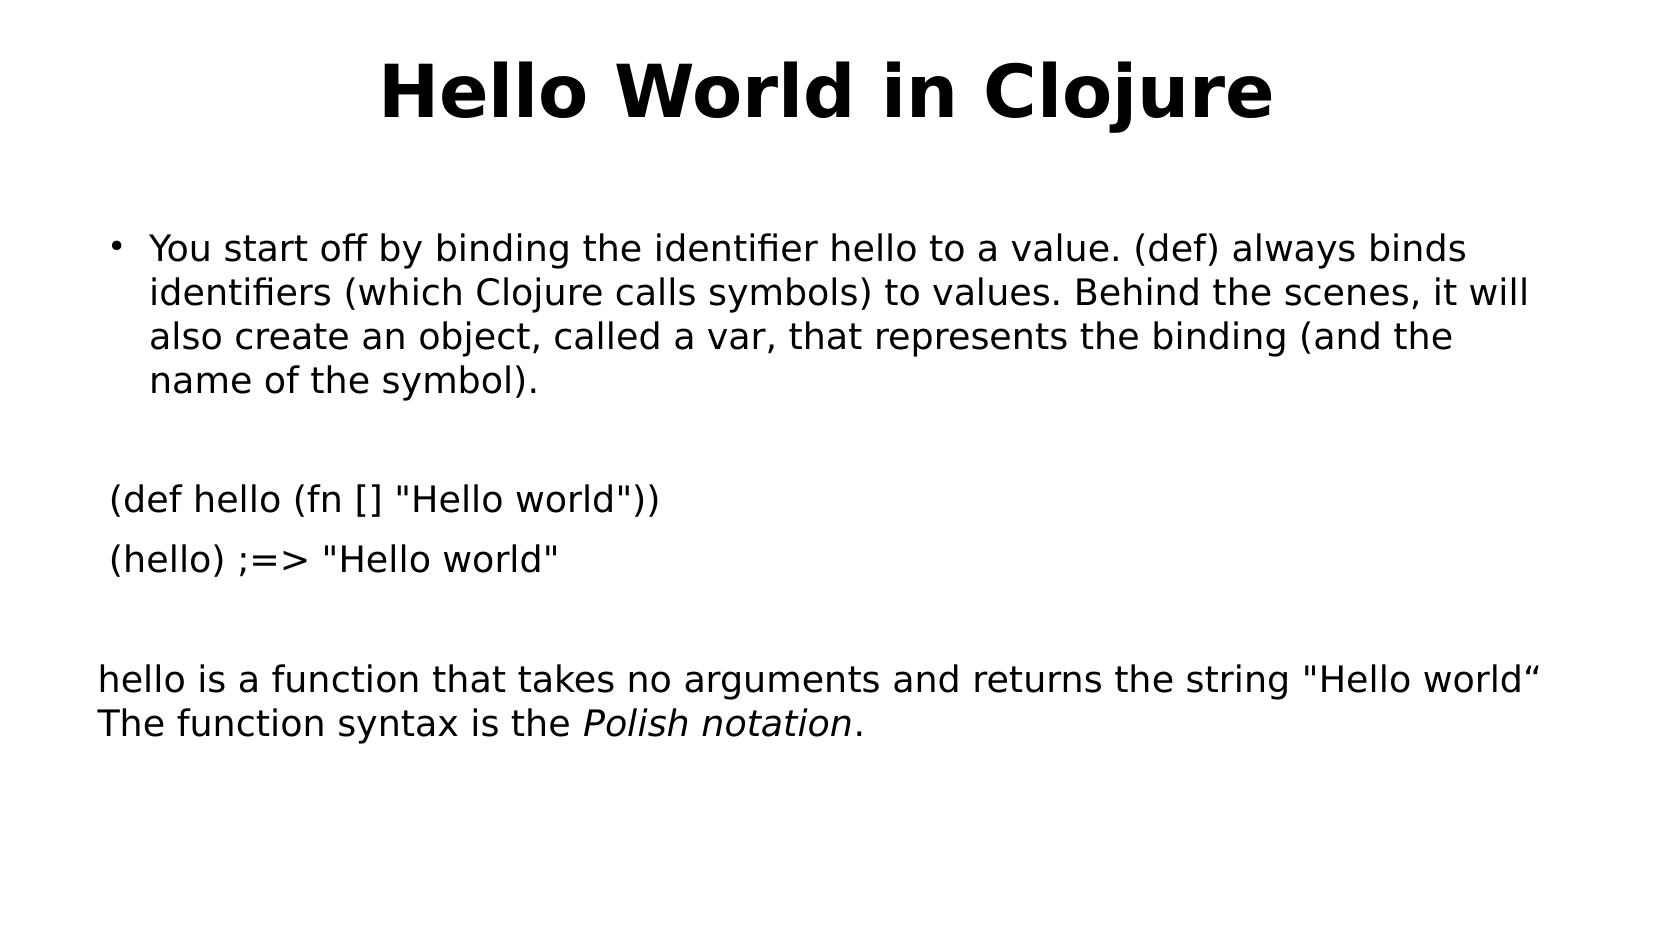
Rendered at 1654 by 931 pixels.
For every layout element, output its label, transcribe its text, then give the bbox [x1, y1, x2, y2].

title Hello World in Clojure [82, 37, 1571, 147]
list You start off by binding the identifier hello to a value. (def) always binds identifiers (which Clojure calls symbols) to values. Behind the scenes, it will also create an object, called a var, that represents the binding (and the name of the symbol). (def hello (fn [] "Hello world")) (hello) ;=> "Hello world" hello is a function that takes no arguments and returns the string "Hello world“ The function syntax is the Polish notation. [82, 217, 1571, 758]
